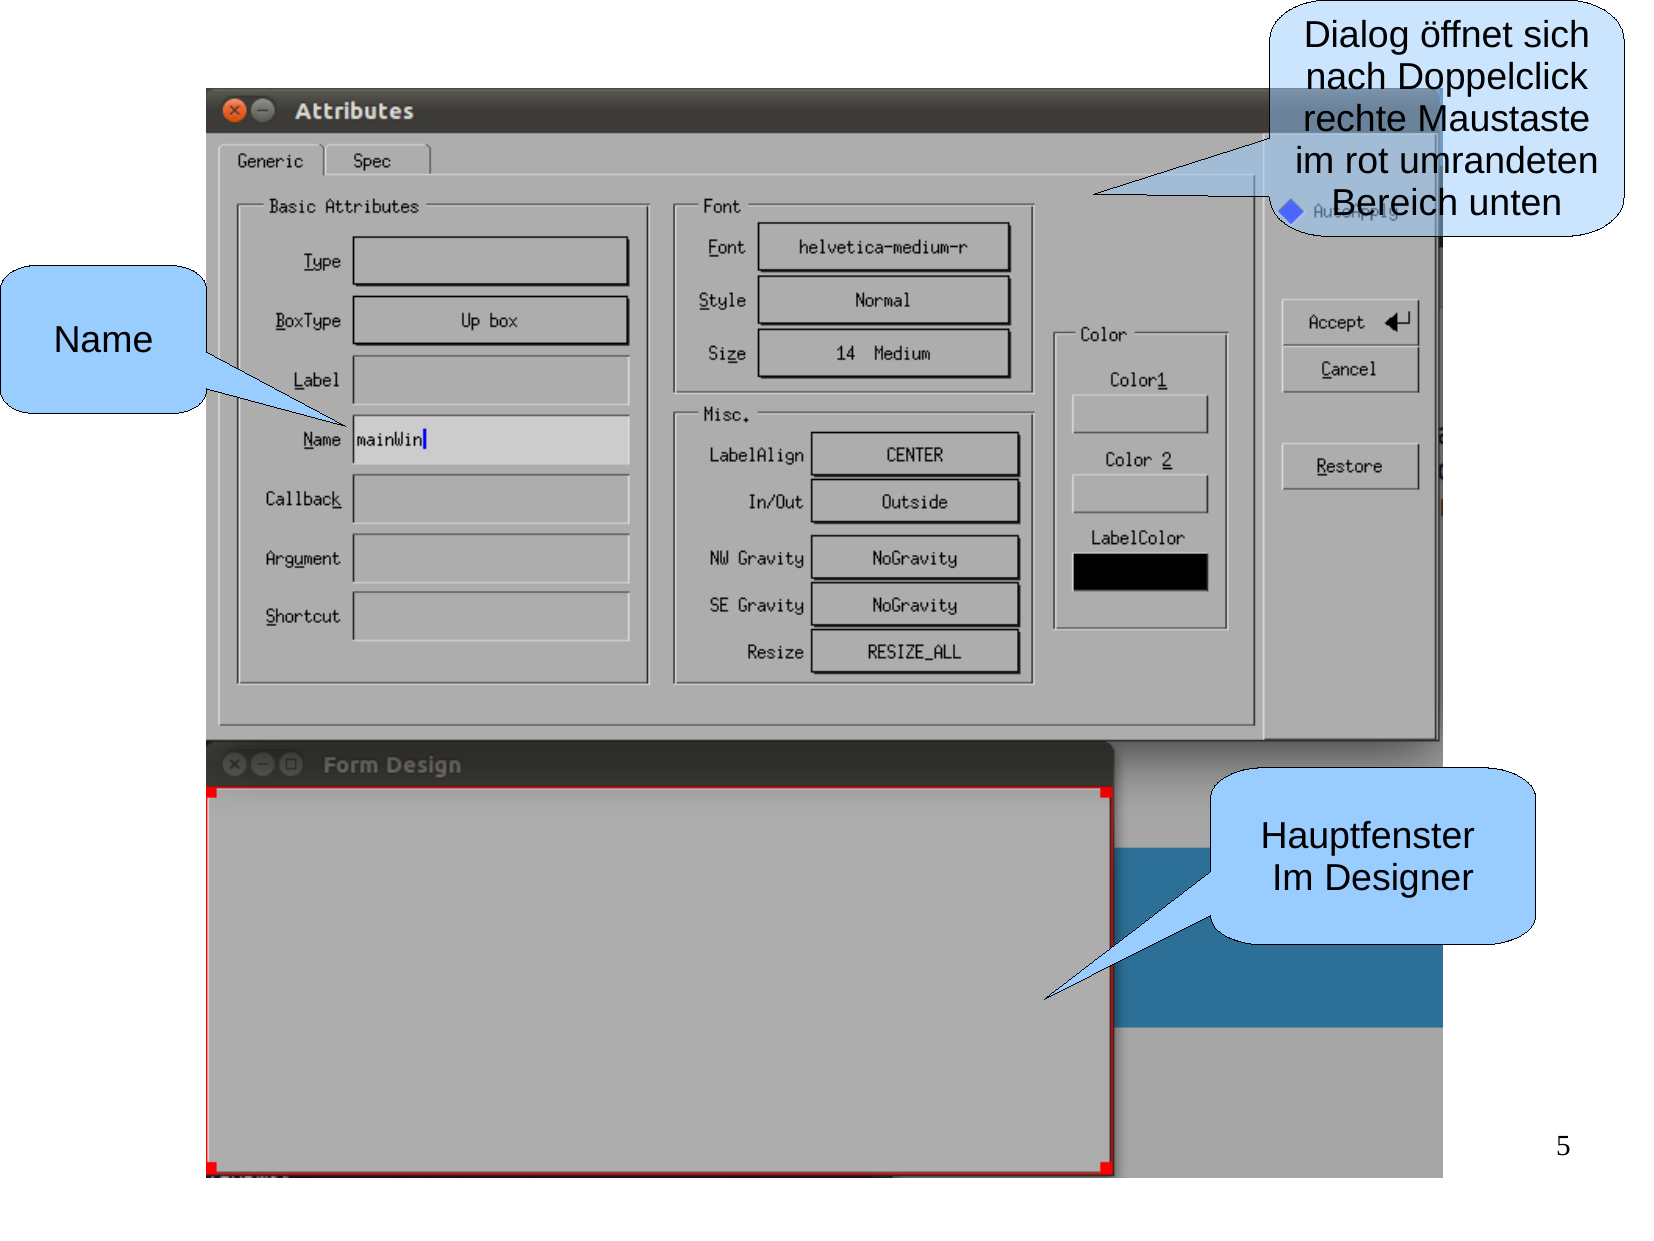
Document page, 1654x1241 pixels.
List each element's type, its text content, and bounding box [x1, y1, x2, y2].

text_box Dialog öffnet sich nach Doppelclick rechte Maustaste im rot umrandeten Bereich unten [1093, 0, 1625, 237]
picture [206, 88, 1443, 1178]
text_box Hauptfenster Im Designer [1044, 767, 1536, 1000]
text_box Name [0, 265, 346, 427]
